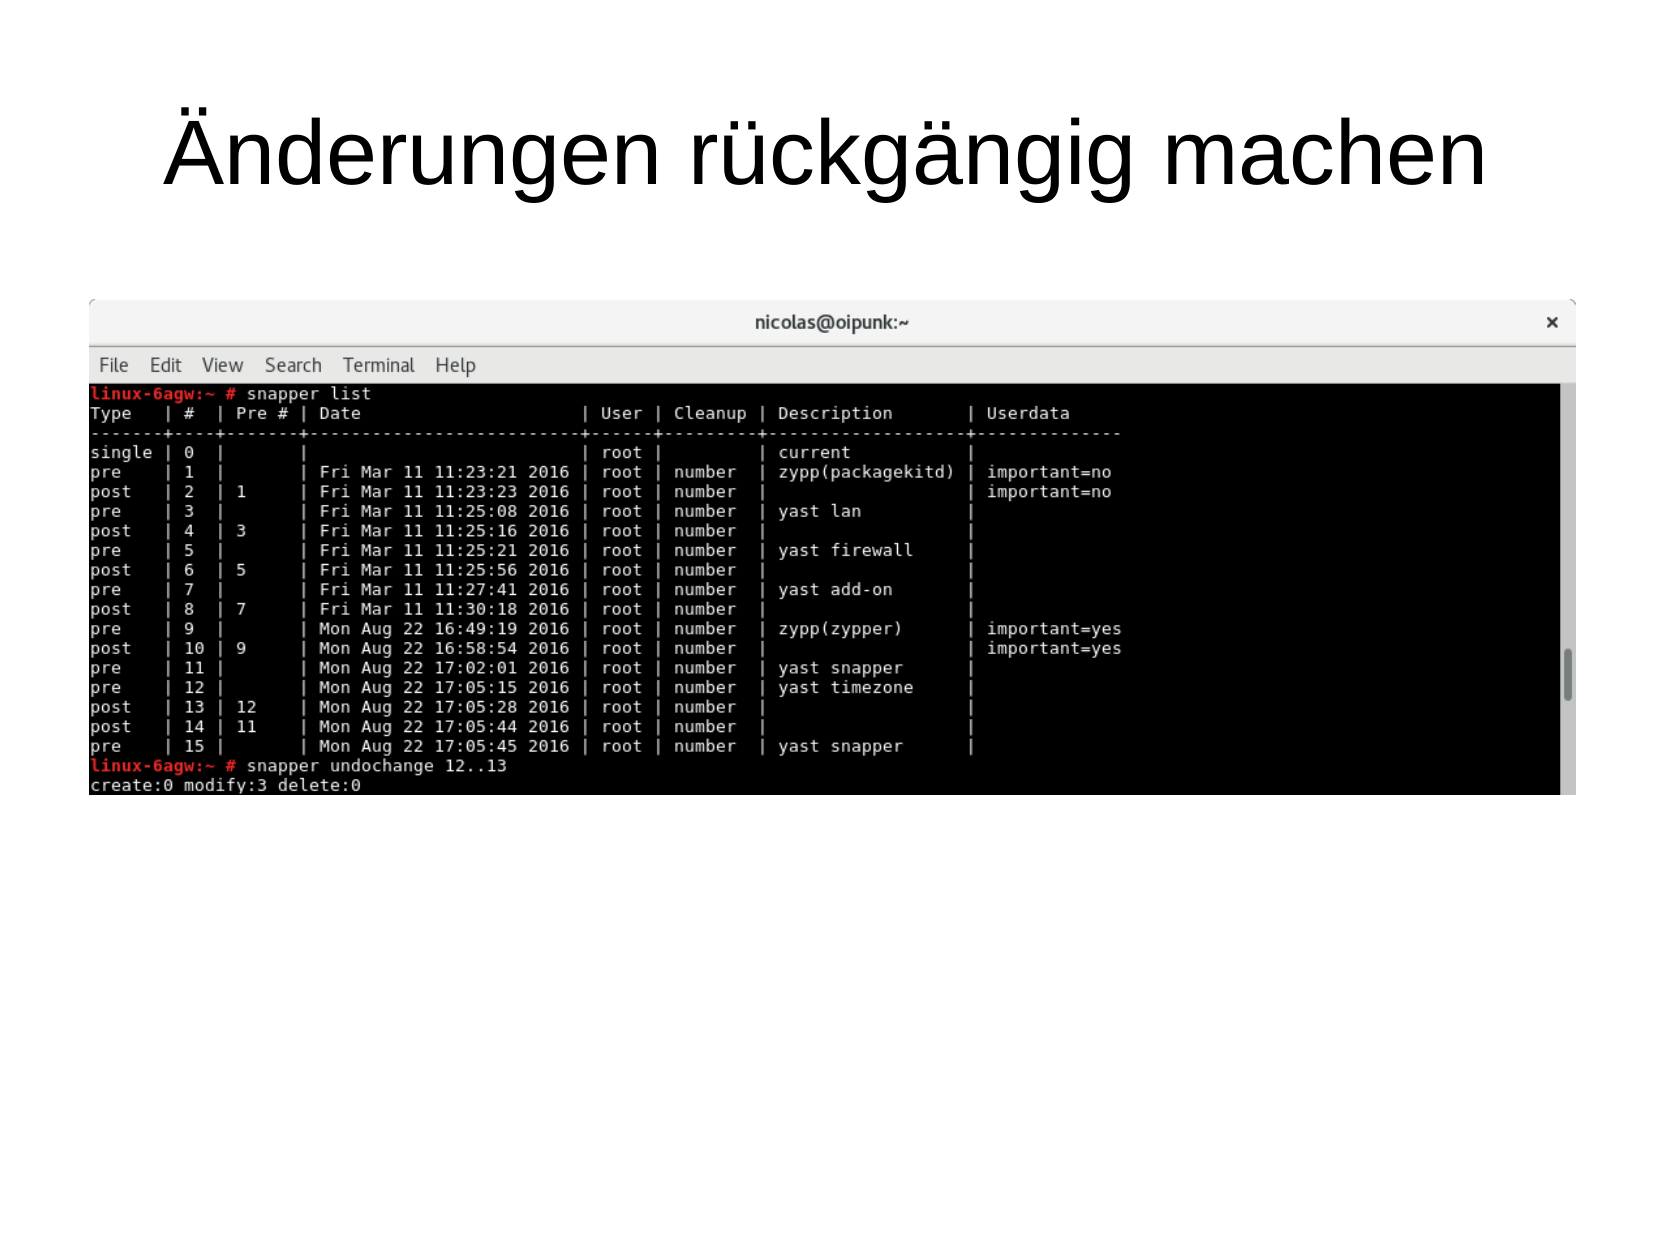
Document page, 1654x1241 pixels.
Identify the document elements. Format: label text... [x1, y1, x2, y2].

title Änderungen rückgängig machen [82, 49, 1571, 257]
picture [89, 299, 1576, 795]
